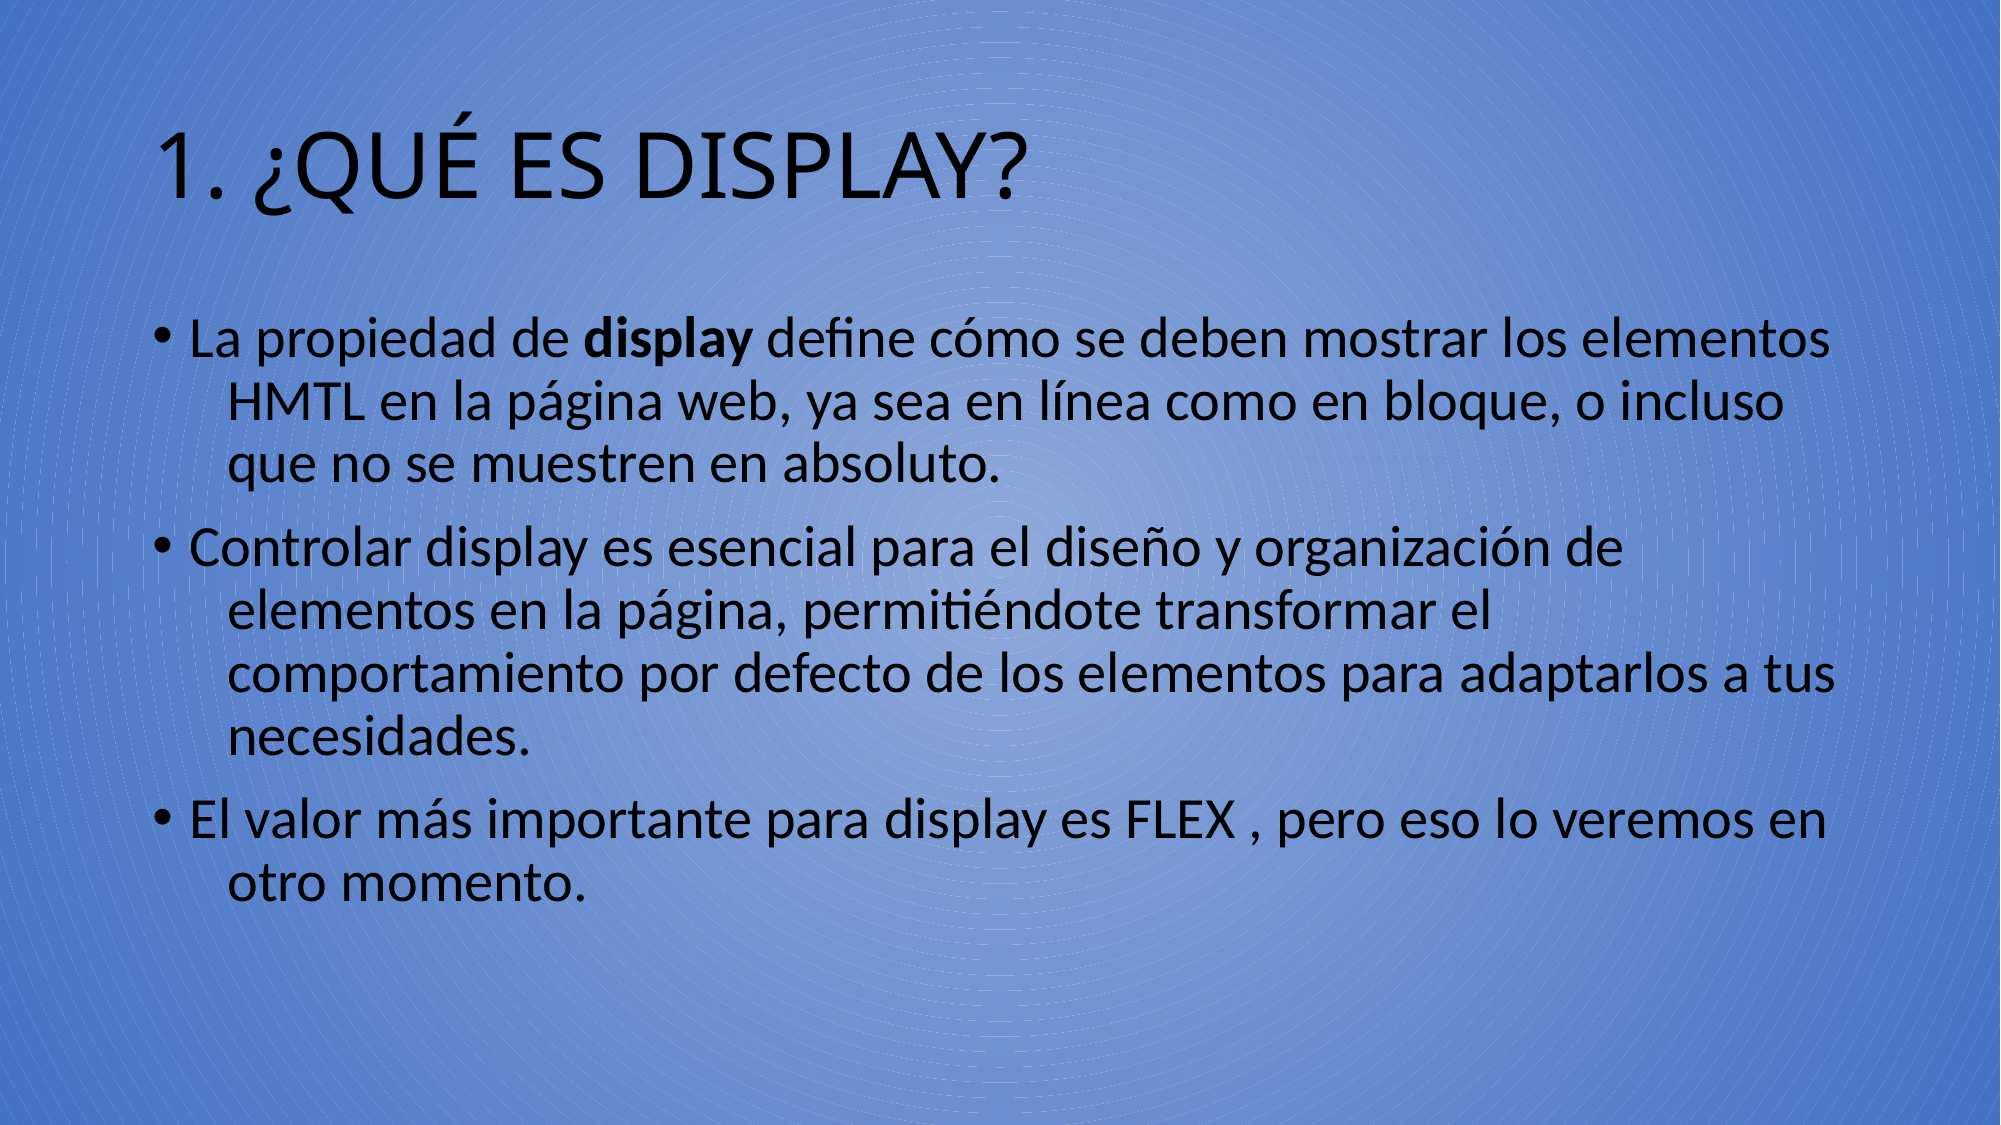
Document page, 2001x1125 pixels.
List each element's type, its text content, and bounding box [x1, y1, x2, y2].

list La propiedad de display define cómo se deben mostrar los elementos HMTL en la página web, ya sea en línea como en bloque, o incluso que no se muestren en absoluto. Controlar display es esencial para el diseño y organización de elementos en la página, permitiéndote transformar el comportamiento por defecto de los elementos para adaptarlos a tus necesidades. El valor más importante para display es FLEX , pero eso lo veremos en otro momento. [137, 299, 1863, 1014]
title 1. ¿QUÉ ES DISPLAY? [137, 59, 1863, 278]
